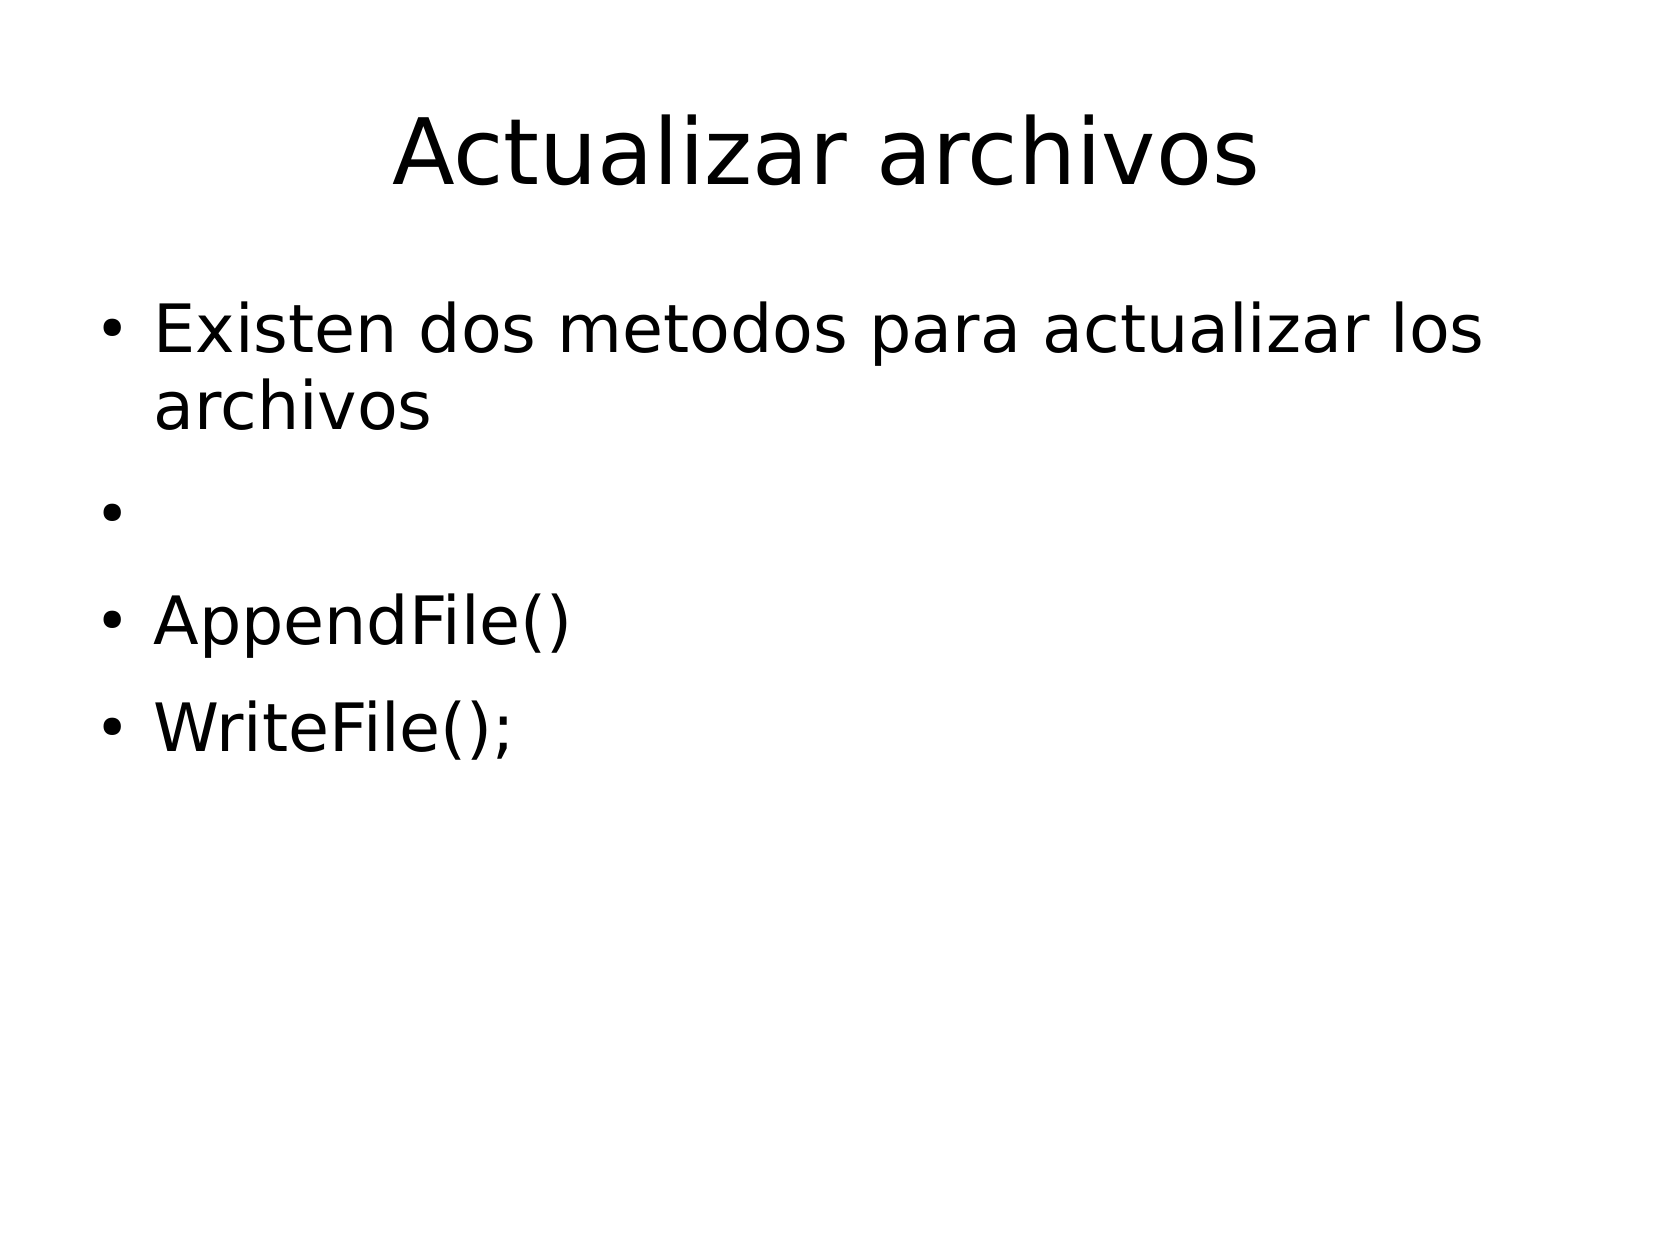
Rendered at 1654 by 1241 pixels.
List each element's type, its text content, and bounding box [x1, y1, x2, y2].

list Existen dos metodos para actualizar los archivos AppendFile() WriteFile(); [82, 290, 1571, 1010]
title Actualizar archivos [82, 49, 1571, 257]
